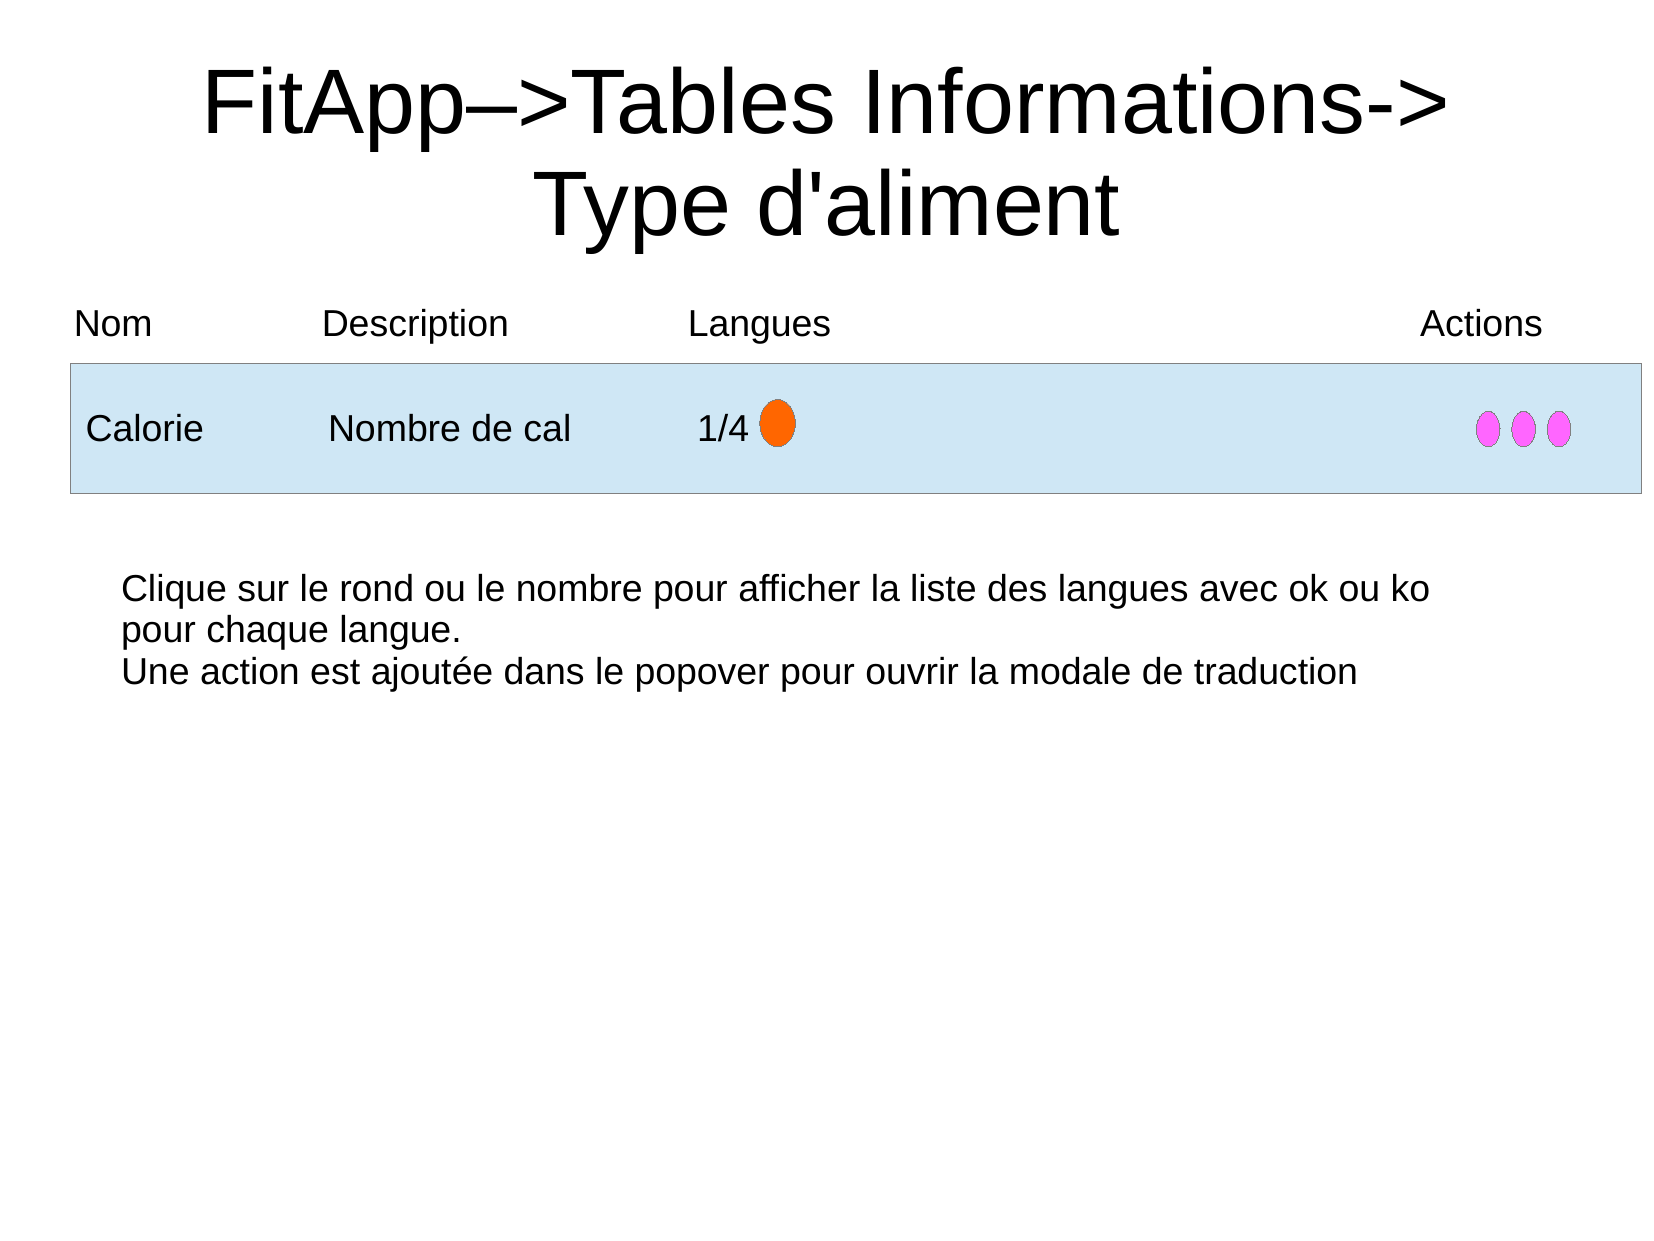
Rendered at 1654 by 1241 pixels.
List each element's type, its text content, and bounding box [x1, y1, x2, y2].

text_box Nom [59, 295, 225, 353]
title FitApp–>Tables Informations-> Type d'aliment [82, 49, 1571, 257]
text_box [1547, 411, 1571, 447]
text_box [1511, 411, 1536, 447]
text_box [759, 399, 796, 447]
text_box Clique sur le rond ou le nombre pour afficher la liste des langues avec ok ou ko pour chaque langue. Une action est ajoutée dans le popover pour ouvrir la modale de traduction [106, 517, 1524, 1014]
text_box Description [307, 295, 532, 353]
text_box Calorie Nombre de cal 1/4 [70, 363, 1642, 494]
text_box [1476, 411, 1501, 447]
text_box Actions [1405, 295, 1630, 353]
text_box Langues [673, 295, 898, 353]
